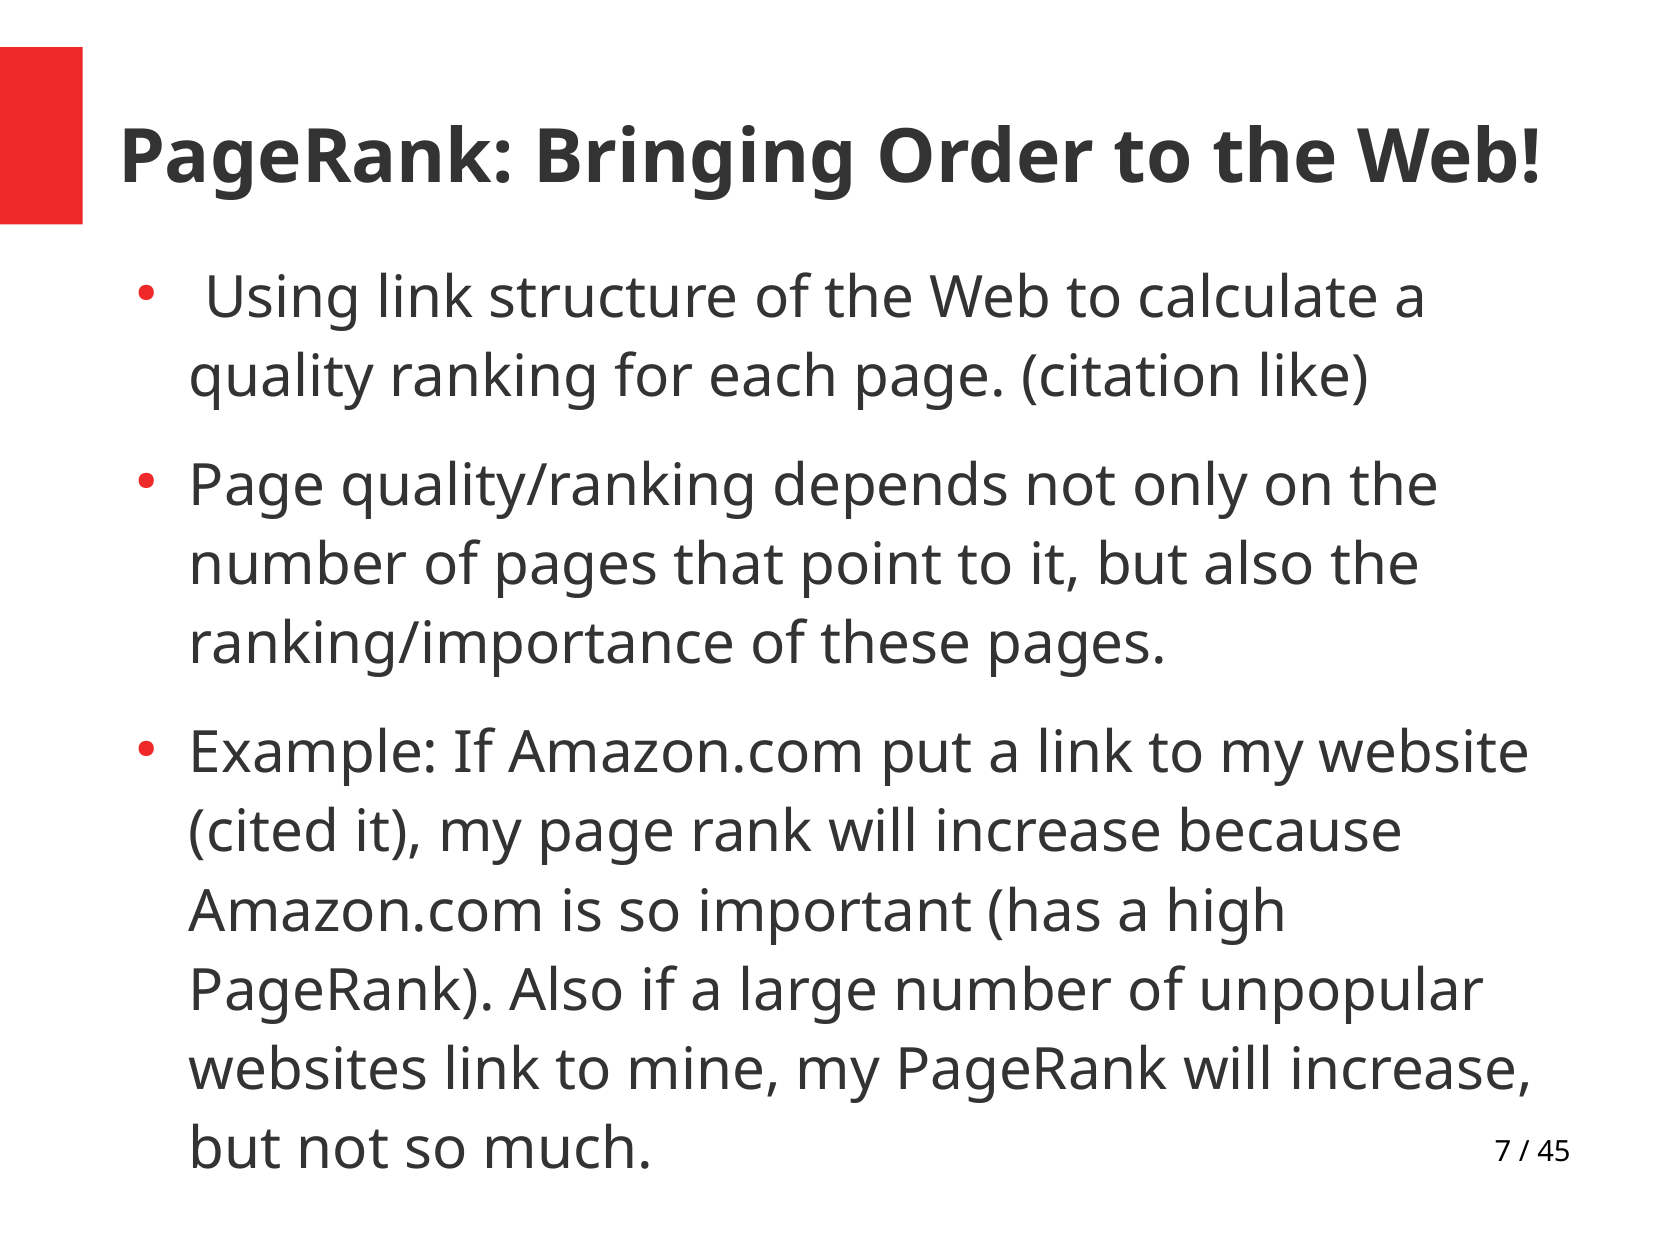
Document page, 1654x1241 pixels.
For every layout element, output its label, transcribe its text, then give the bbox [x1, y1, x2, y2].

title PageRank: Bringing Order to the Web! [118, 28, 1571, 278]
list Using link structure of the Web to calculate a quality ranking for each page. (citation like) Page quality/ranking depends not only on the number of pages that point to it, but also the ranking/importance of these pages. Example: If Amazon.com put a link to my website (cited it), my page rank will increase because Amazon.com is so important (has a high PageRank). Also if a large number of unpopular websites link to mine, my PageRank will increase, but not so much. [118, 255, 1536, 1029]
